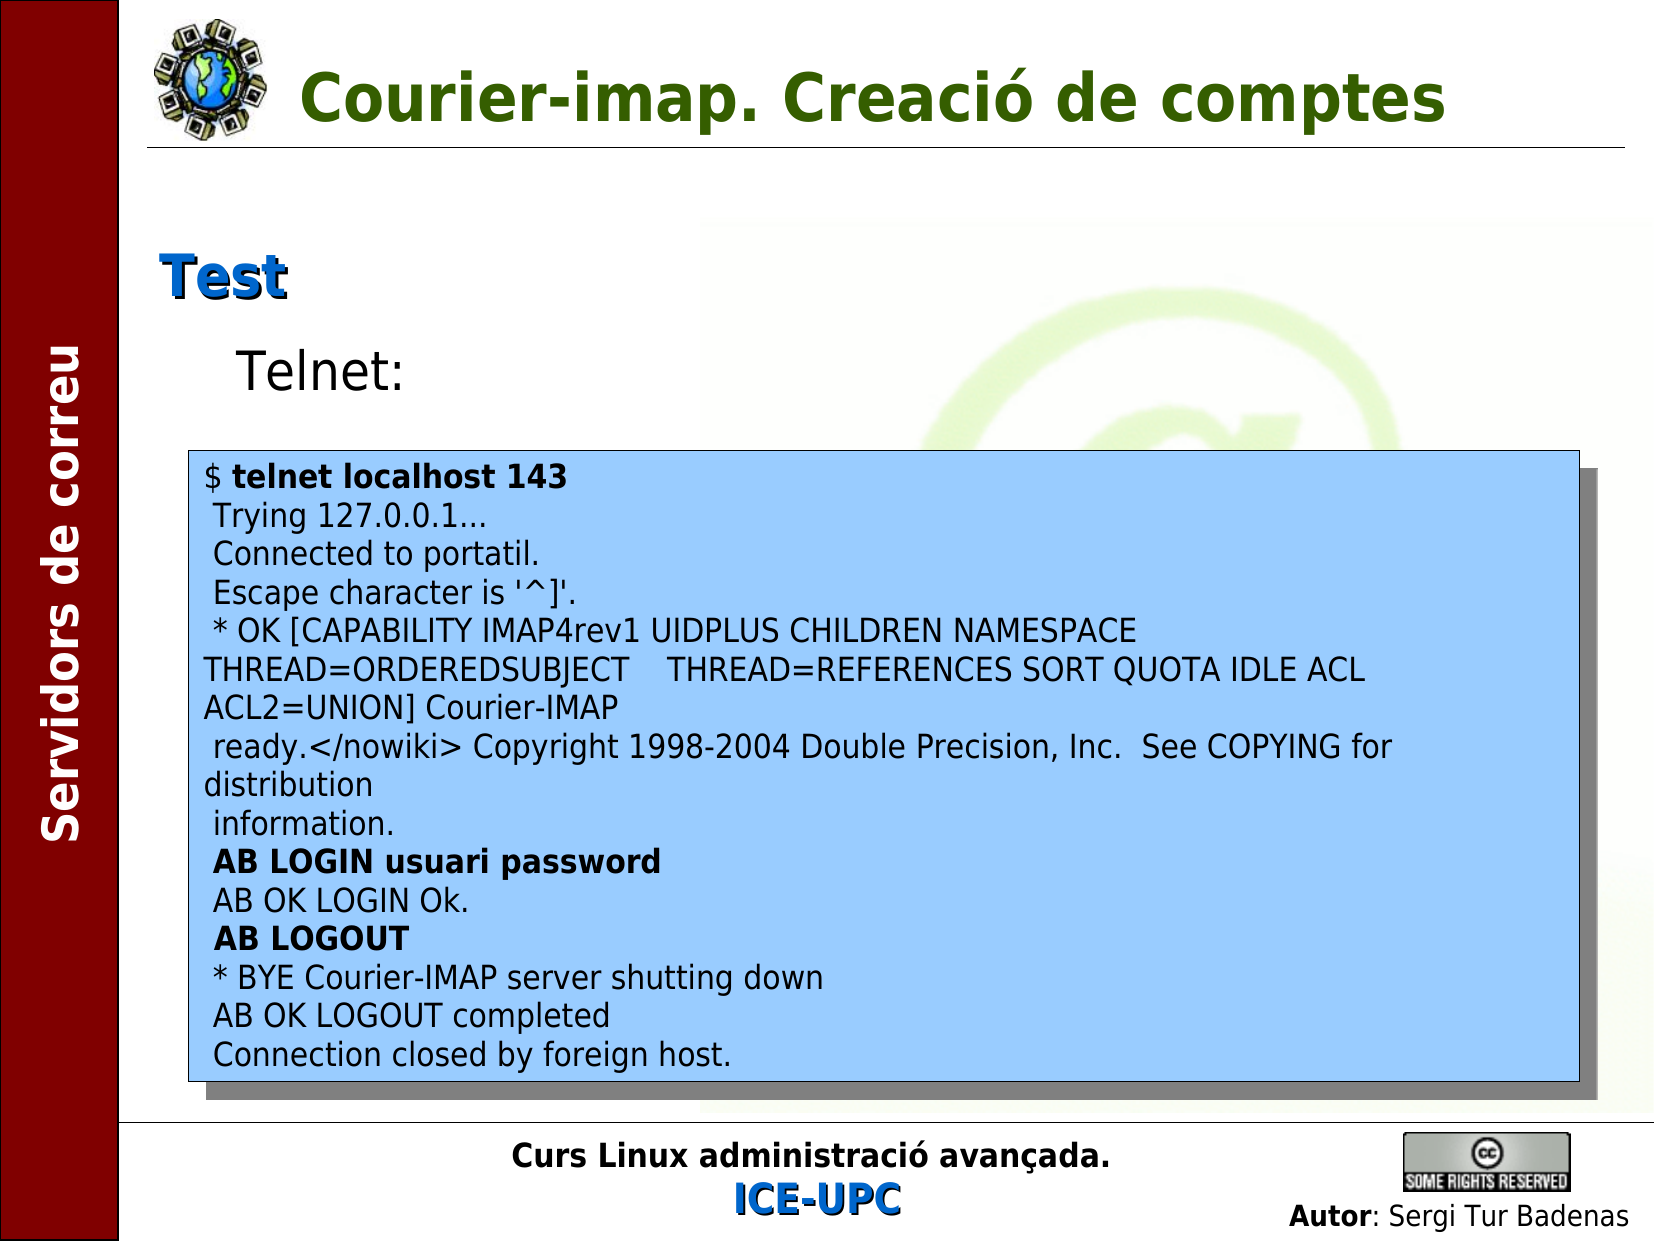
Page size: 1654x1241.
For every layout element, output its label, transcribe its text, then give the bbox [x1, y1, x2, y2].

text_box $ telnet localhost 143 Trying 127.0.0.1... Connected to portatil. Escape character is '^]'. * OK [CAPABILITY IMAP4rev1 UIDPLUS CHILDREN NAMESPACE THREAD=ORDEREDSUBJECT THREAD=REFERENCES SORT QUOTA IDLE ACL ACL2=UNION] Courier-IMAP ready.</nowiki> Copyright 1998-2004 Double Precision, Inc. See COPYING for distribution information. AB LOGIN usuari password AB OK LOGIN Ok. AB LOGOUT * BYE Courier-IMAP server shutting down AB OK LOGOUT completed Connection closed by foreign host. [188, 450, 1580, 1005]
title Courier-imap. Creació de comptes [129, 56, 1619, 141]
picture [1403, 1132, 1571, 1192]
picture [154, 19, 268, 56]
picture [700, 217, 1654, 1113]
list Test Telnet: [141, 242, 1630, 1078]
